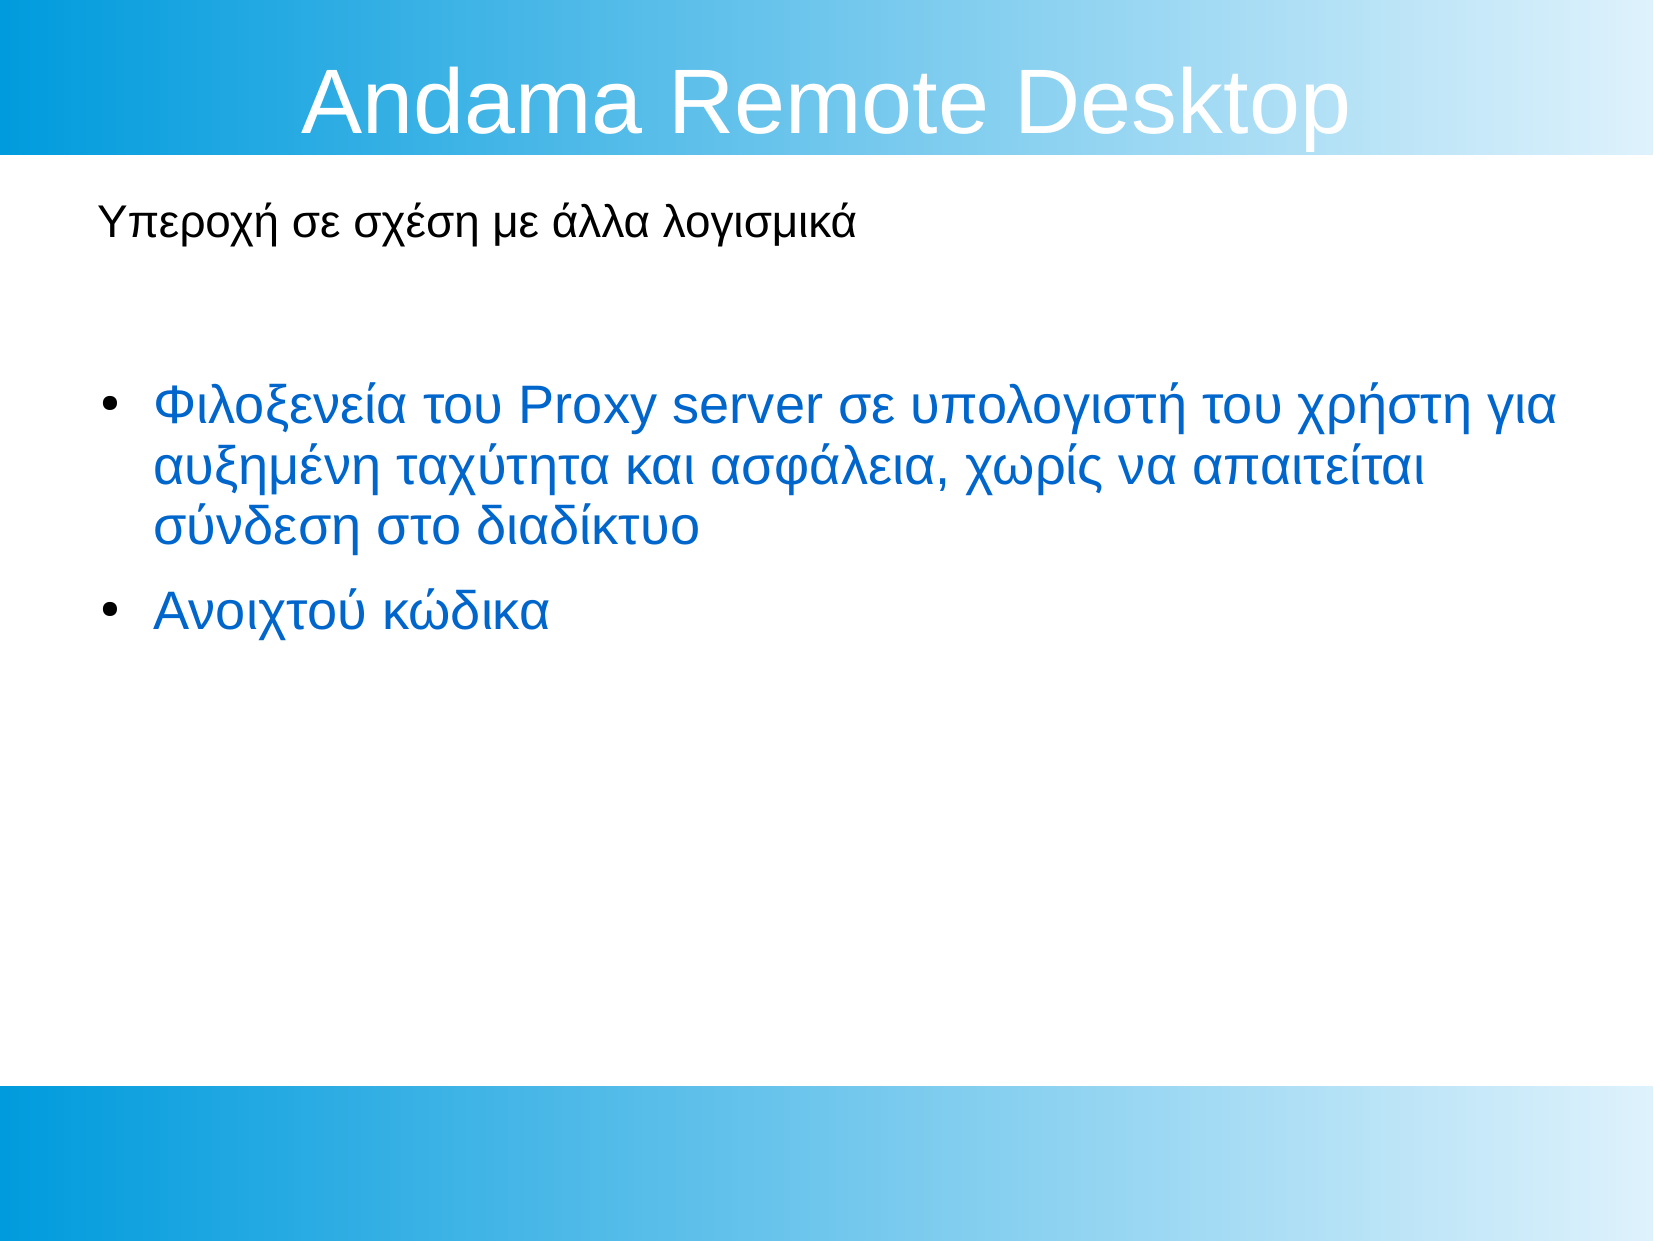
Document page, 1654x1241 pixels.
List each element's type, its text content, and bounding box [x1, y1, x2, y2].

title Andama Remote Desktop [82, 49, 1571, 155]
text_box Υπεροχή σε σχέση με άλλα λογισμικά [82, 188, 1066, 255]
list Φιλοξενεία του Proxy server σε υπολογιστή του χρήστη για αυξημένη ταχύτητα και ασφάλεια, χωρίς να απαιτείται σύνδεση στο διαδίκτυο Ανοιχτού κώδικα [82, 290, 1571, 1010]
